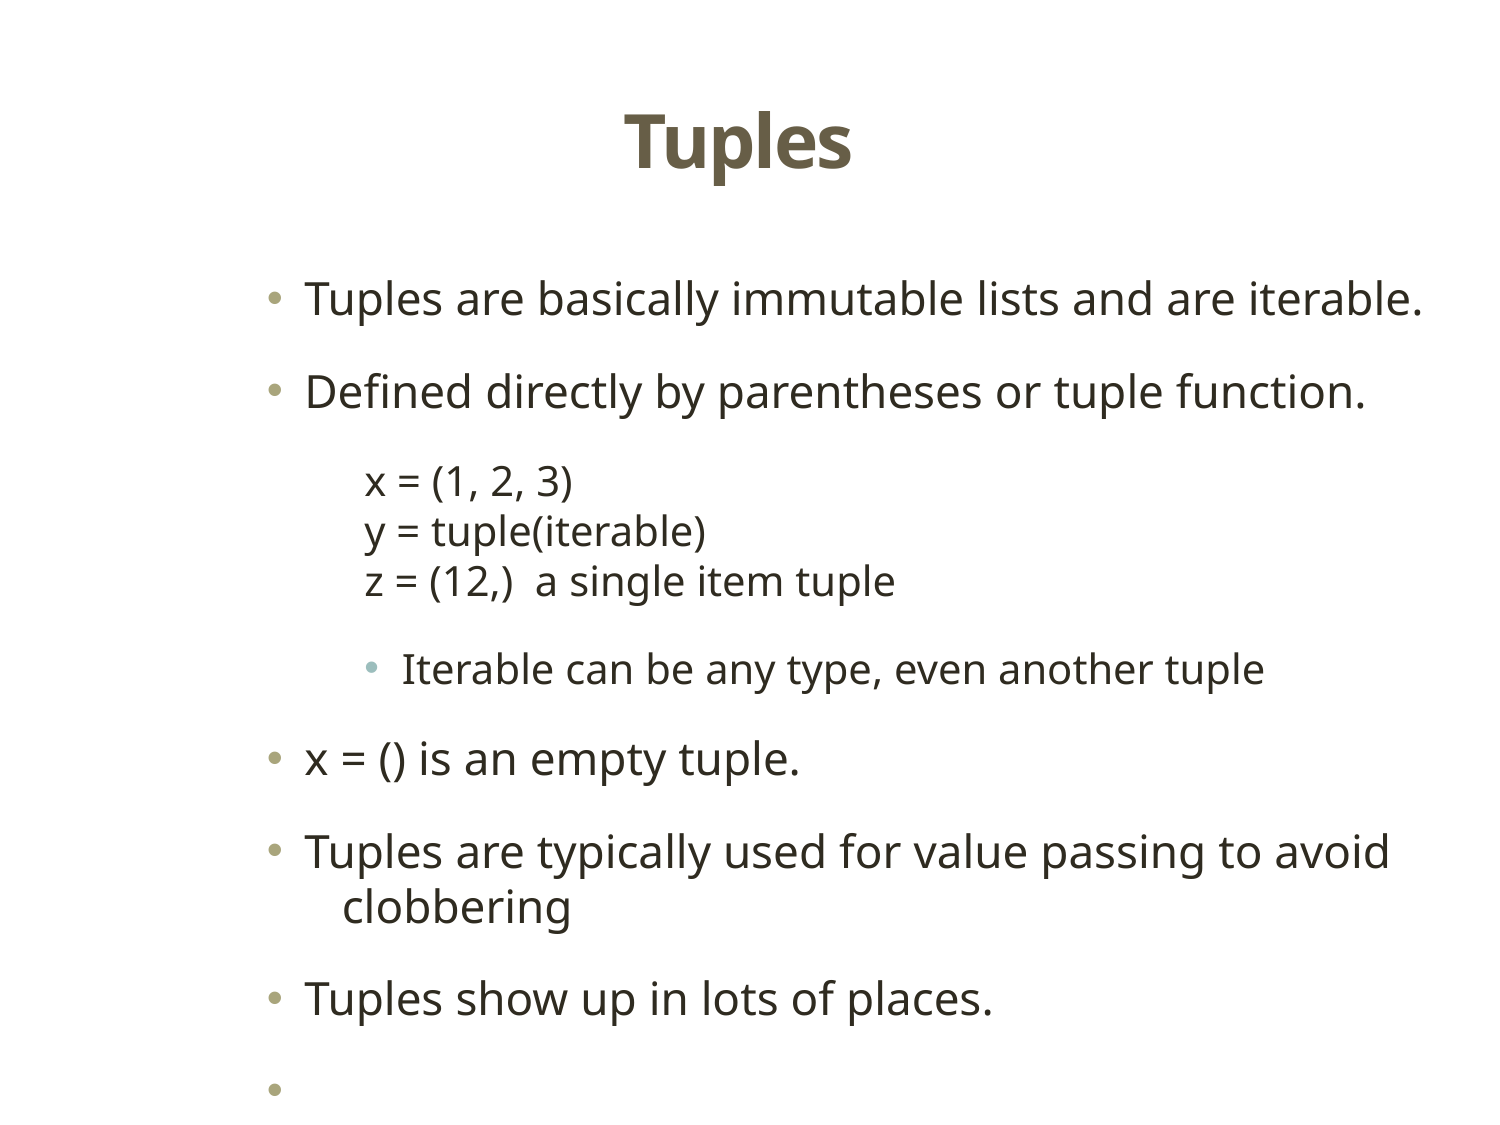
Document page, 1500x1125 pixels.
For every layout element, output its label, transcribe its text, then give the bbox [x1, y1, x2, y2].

list Tuples are basically immutable lists and are iterable. Defined directly by parentheses or tuple function. x = (1, 2, 3) y = tuple(iterable) z = (12,) a single item tuple Iterable can be any type, even another tuple x = () is an empty tuple. Tuples are typically used for value passing to avoid clobbering Tuples show up in lots of places. [214, 262, 1460, 1098]
title Tuples [18, 45, 1460, 233]
